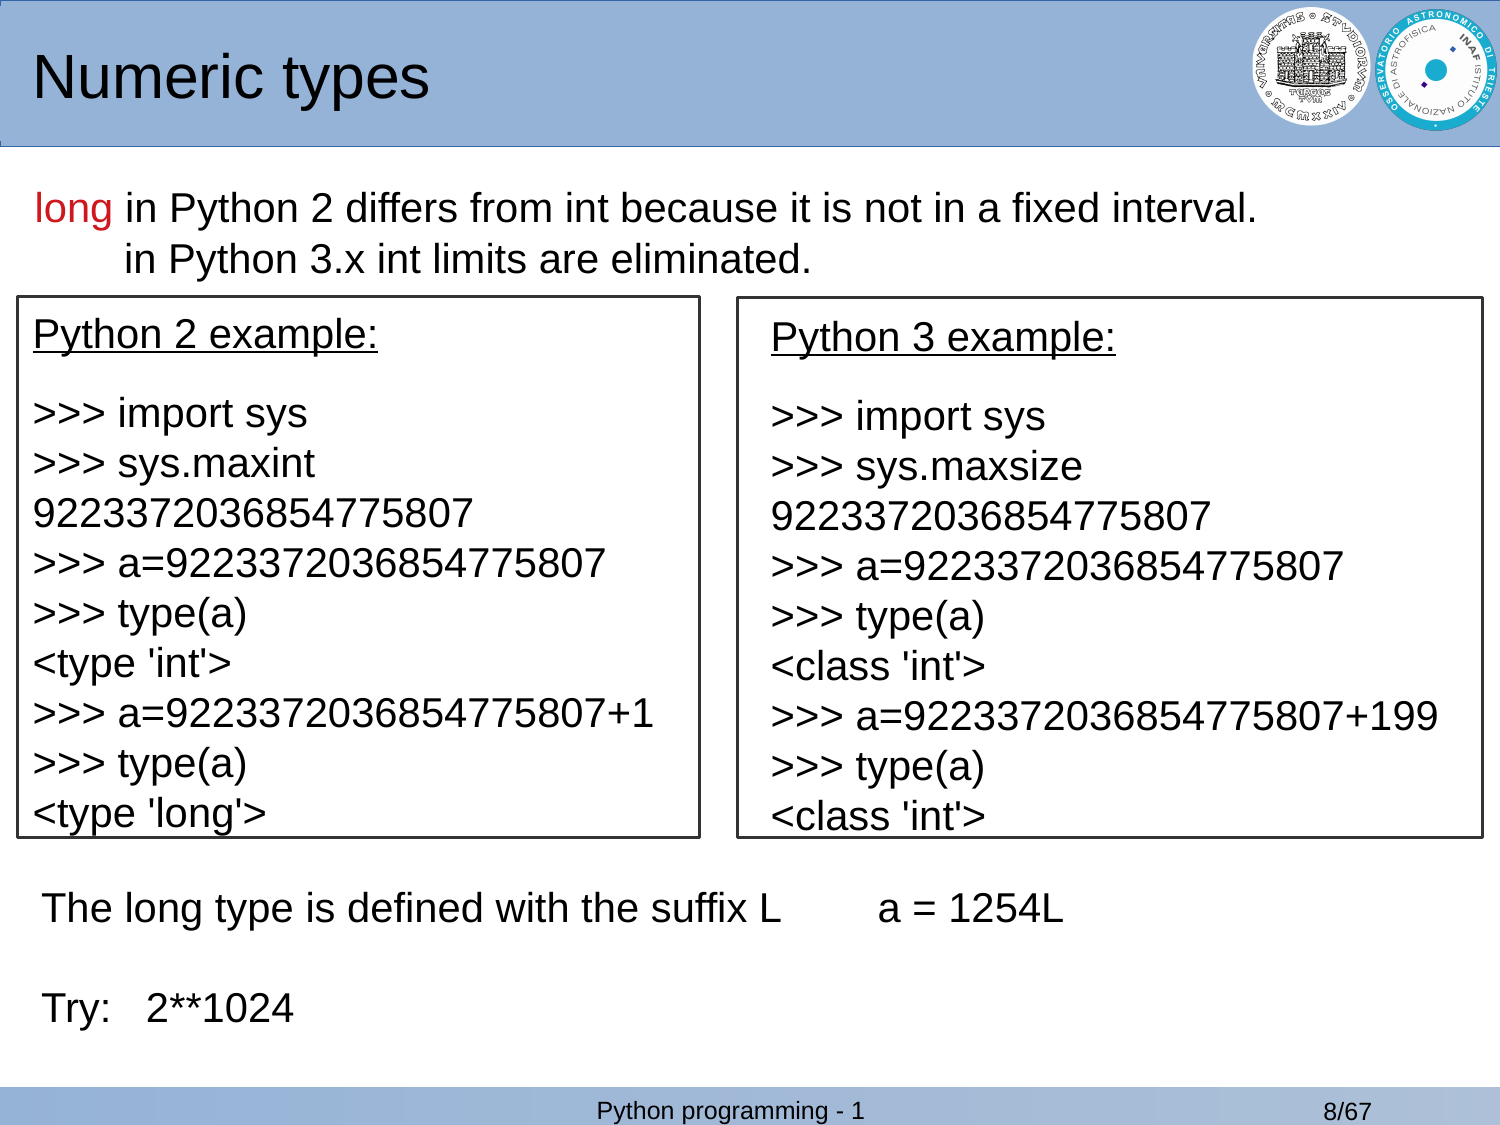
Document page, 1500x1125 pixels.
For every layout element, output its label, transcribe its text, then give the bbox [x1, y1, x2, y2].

list The long type is defined with the suffix L a = 1254L Try: 2**1024 [26, 872, 1495, 1068]
text_box [737, 297, 1483, 838]
list long in Python 2 differs from int because it is not in a fixed interval. in Python 3.x int limits are eliminated. [5, 164, 1500, 318]
picture [1253, 0, 1500, 156]
list Python 2 example: >>> import sys >>> sys.maxint 9223372036854775807 >>> a=9223372036854775807 >>> type(a) <type 'int'> >>> a=9223372036854775807+1 >>> type(a) <type 'long'> [0, 291, 700, 848]
text_box Numeric types [0, 5, 1253, 141]
list Python 3 example: >>> import sys >>> sys.maxsize 9223372036854775807 >>> a=9223372036854775807 >>> type(a) <class 'int'> >>> a=9223372036854775807+199 >>> type(a) <class 'int'> [755, 294, 1495, 872]
